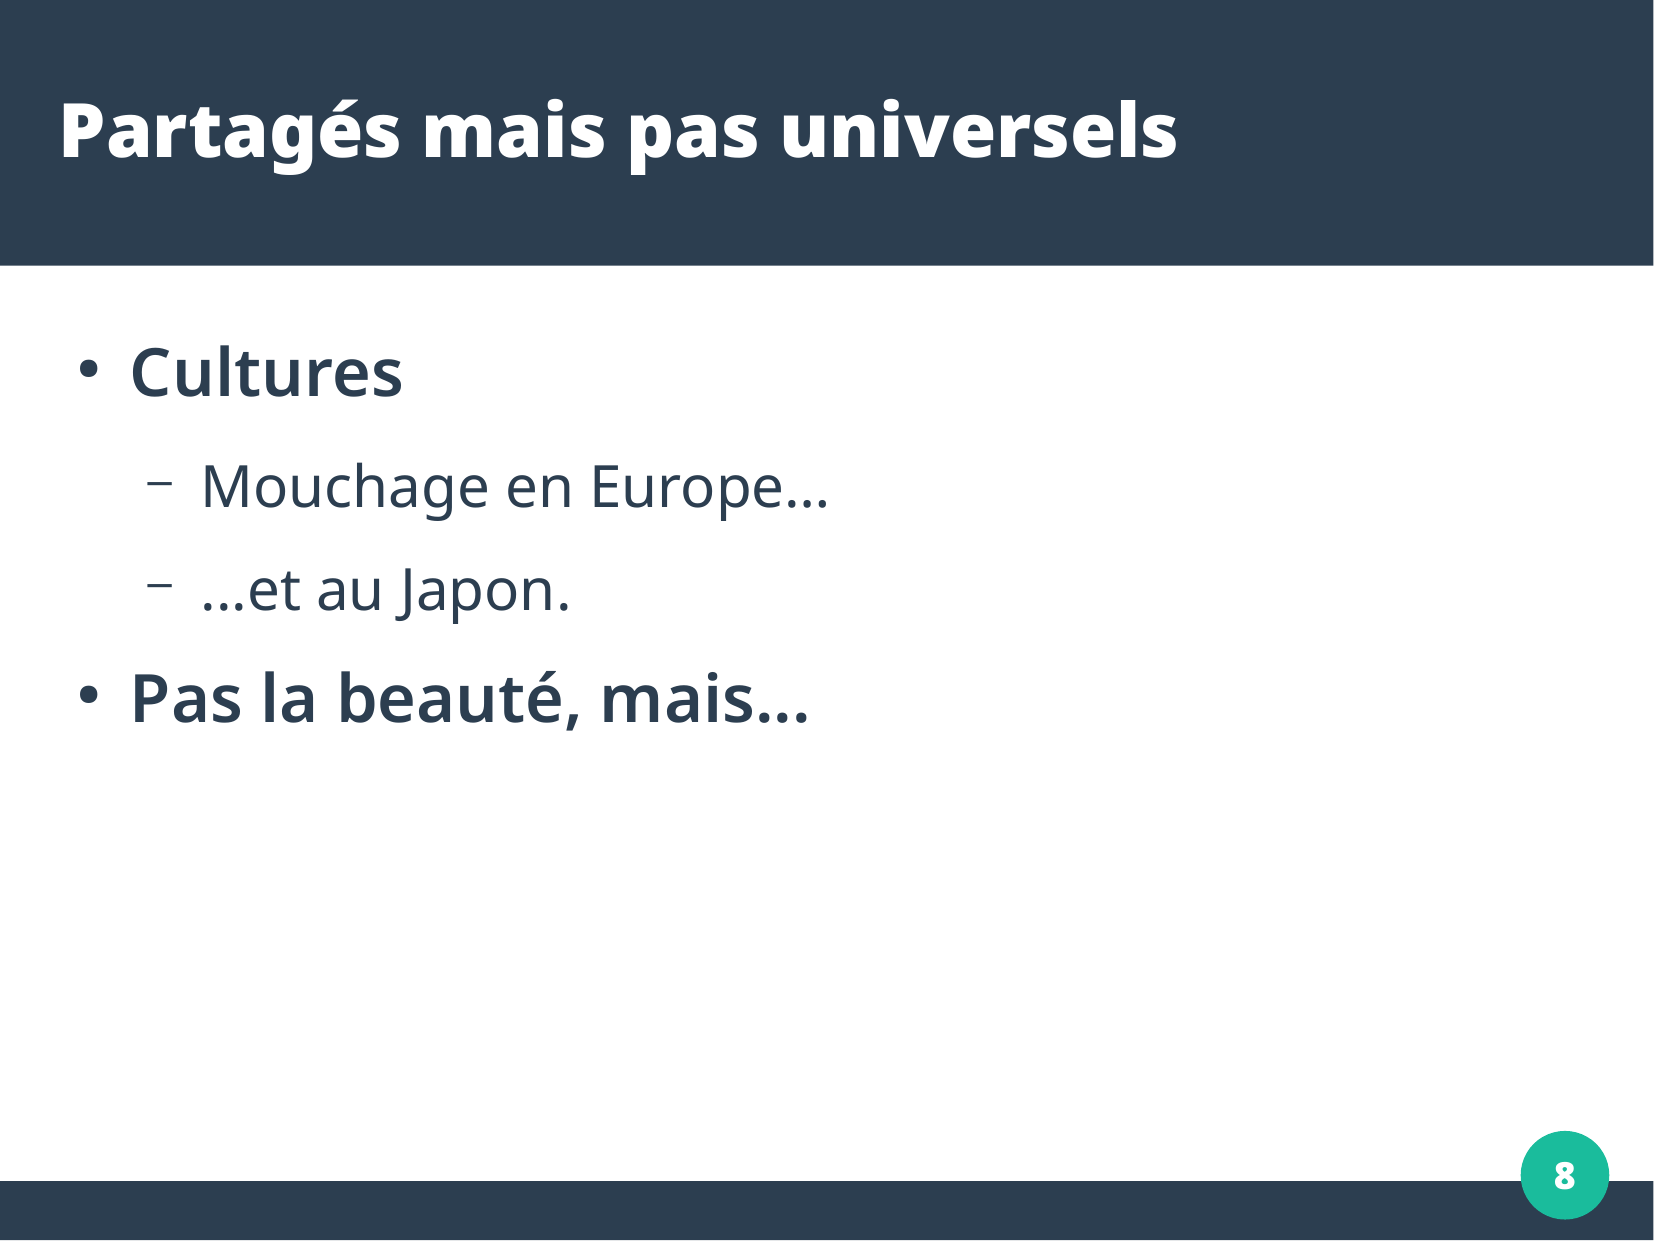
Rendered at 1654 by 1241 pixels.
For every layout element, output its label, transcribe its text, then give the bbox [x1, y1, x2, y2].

title Partagés mais pas universels [59, 49, 1595, 207]
list Cultures Mouchage en Europe… ...et au Japon. Pas la beauté, mais... [59, 324, 1595, 1152]
